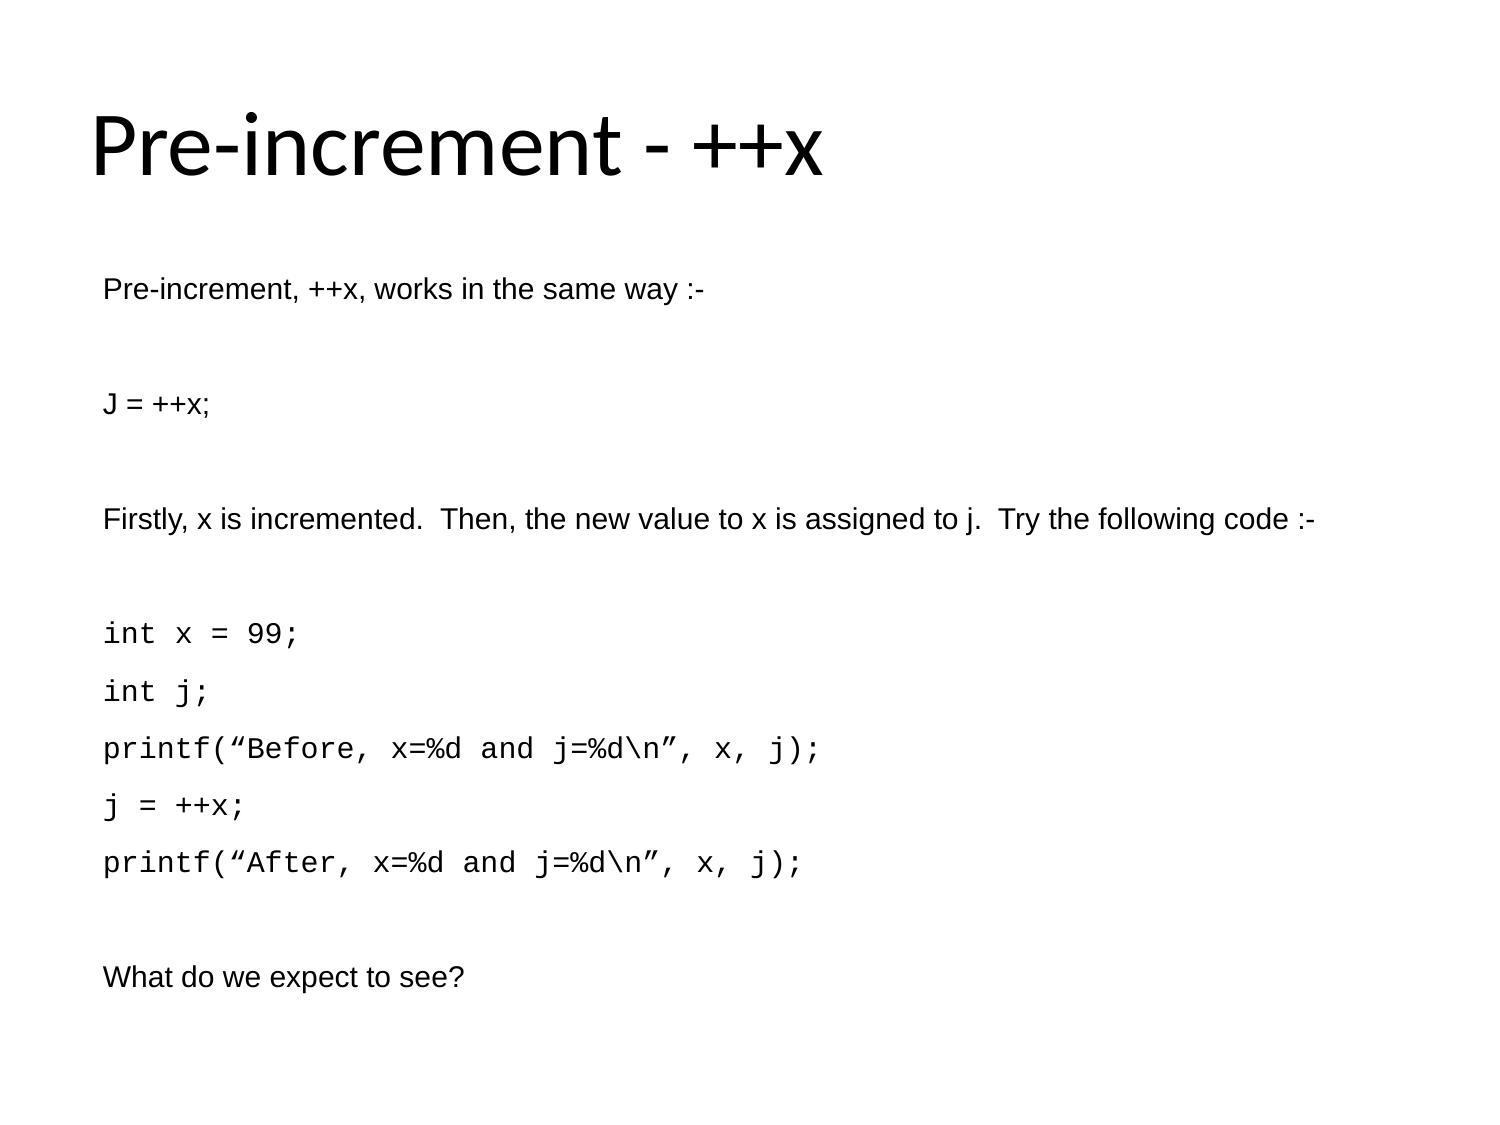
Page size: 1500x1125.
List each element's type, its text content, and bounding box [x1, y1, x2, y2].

title Pre-increment - ++x [75, 45, 1425, 233]
list Pre-increment, ++x, works in the same way :- J = ++x; Firstly, x is incremented. Then, the new value to x is assigned to j. Try the following code :- int x = 99; int j; printf(“Before, x=%d and j=%d\n”, x, j); j = ++x; printf(“After, x=%d and j=%d\n”, x, j); What do we expect to see? [75, 262, 1425, 1005]
